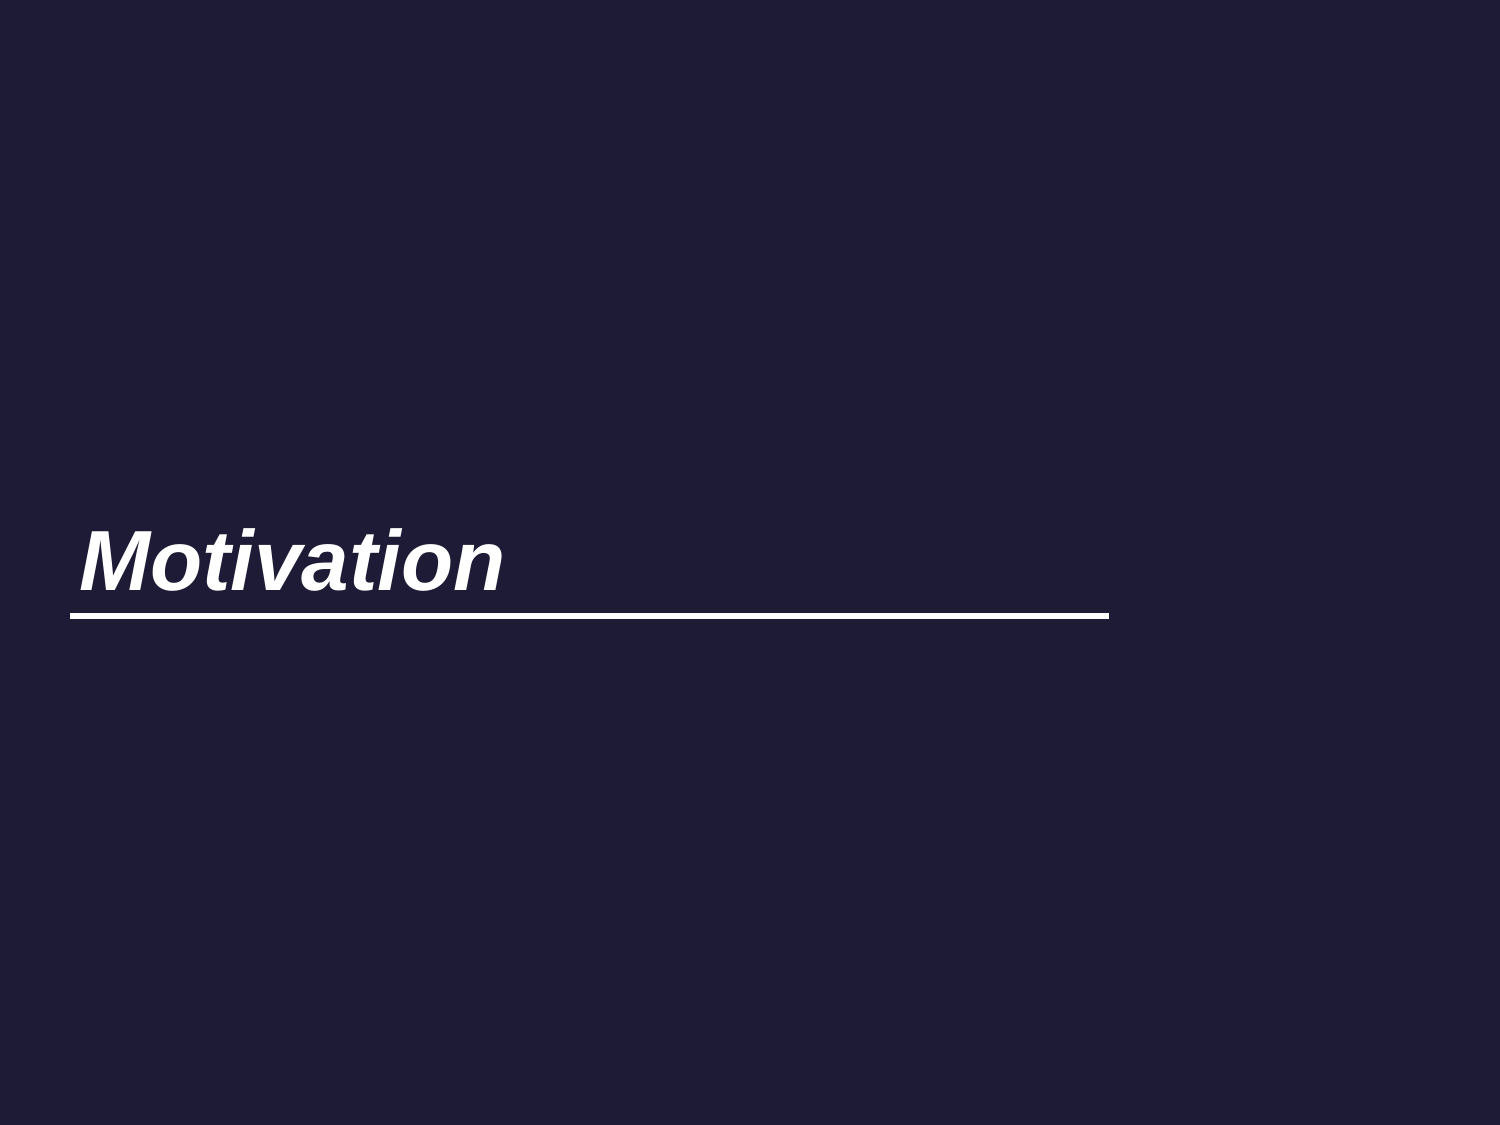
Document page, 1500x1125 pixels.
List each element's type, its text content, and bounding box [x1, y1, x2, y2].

title Motivation [64, 484, 1415, 628]
